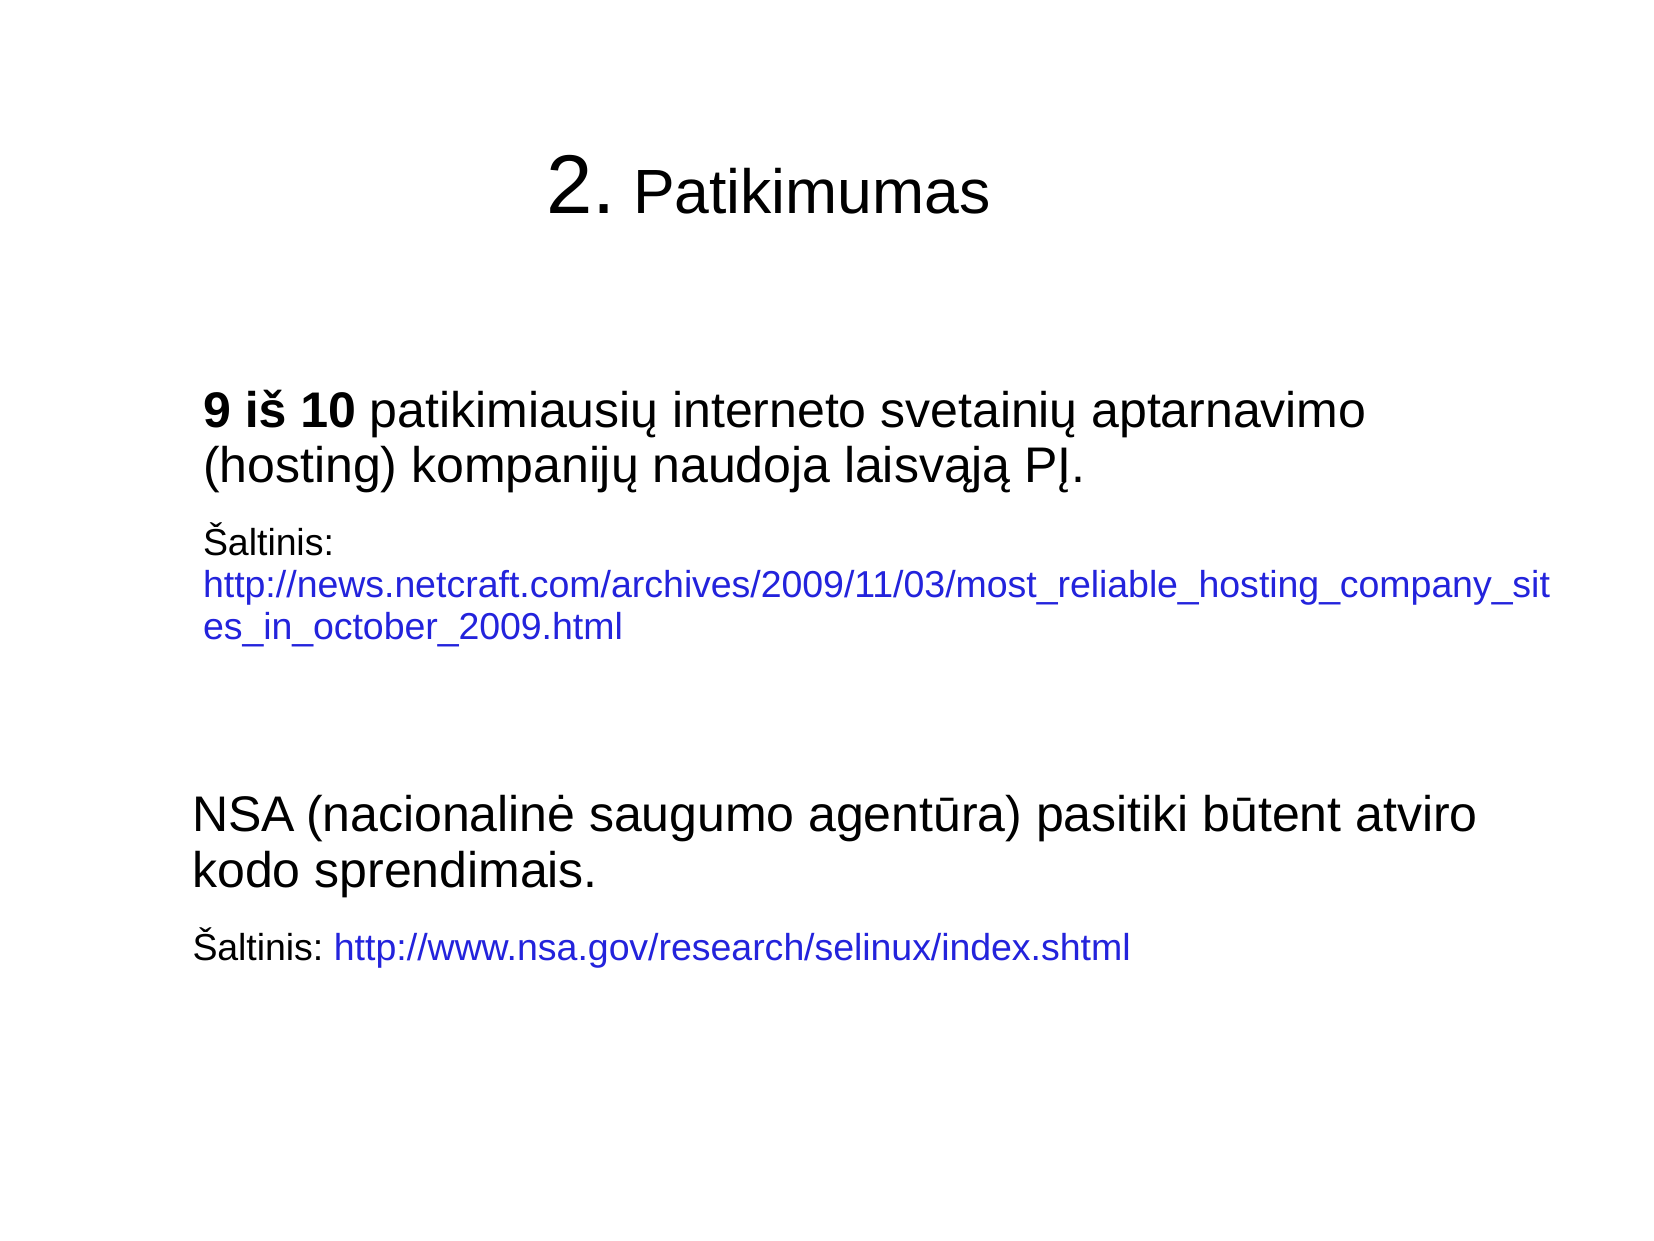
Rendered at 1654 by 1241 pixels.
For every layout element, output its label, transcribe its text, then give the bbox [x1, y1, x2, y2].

text_box 2. Patikimumas [531, 130, 1174, 296]
text_box NSA (nacionalinė saugumo agentūra) pasitiki būtent atviro kodo sprendimais. Šaltinis: http://www.nsa.gov/research/selinux/index.shtml [177, 779, 1568, 1112]
text_box 9 iš 10 patikimiausių interneto svetainių aptarnavimo (hosting) kompanijų naudoja laisvąją PĮ. Šaltinis: http://news.netcraft.com/archives/2009/11/03/most_reliable_hosting_company_sites_in_october_2009.html [188, 374, 1578, 708]
